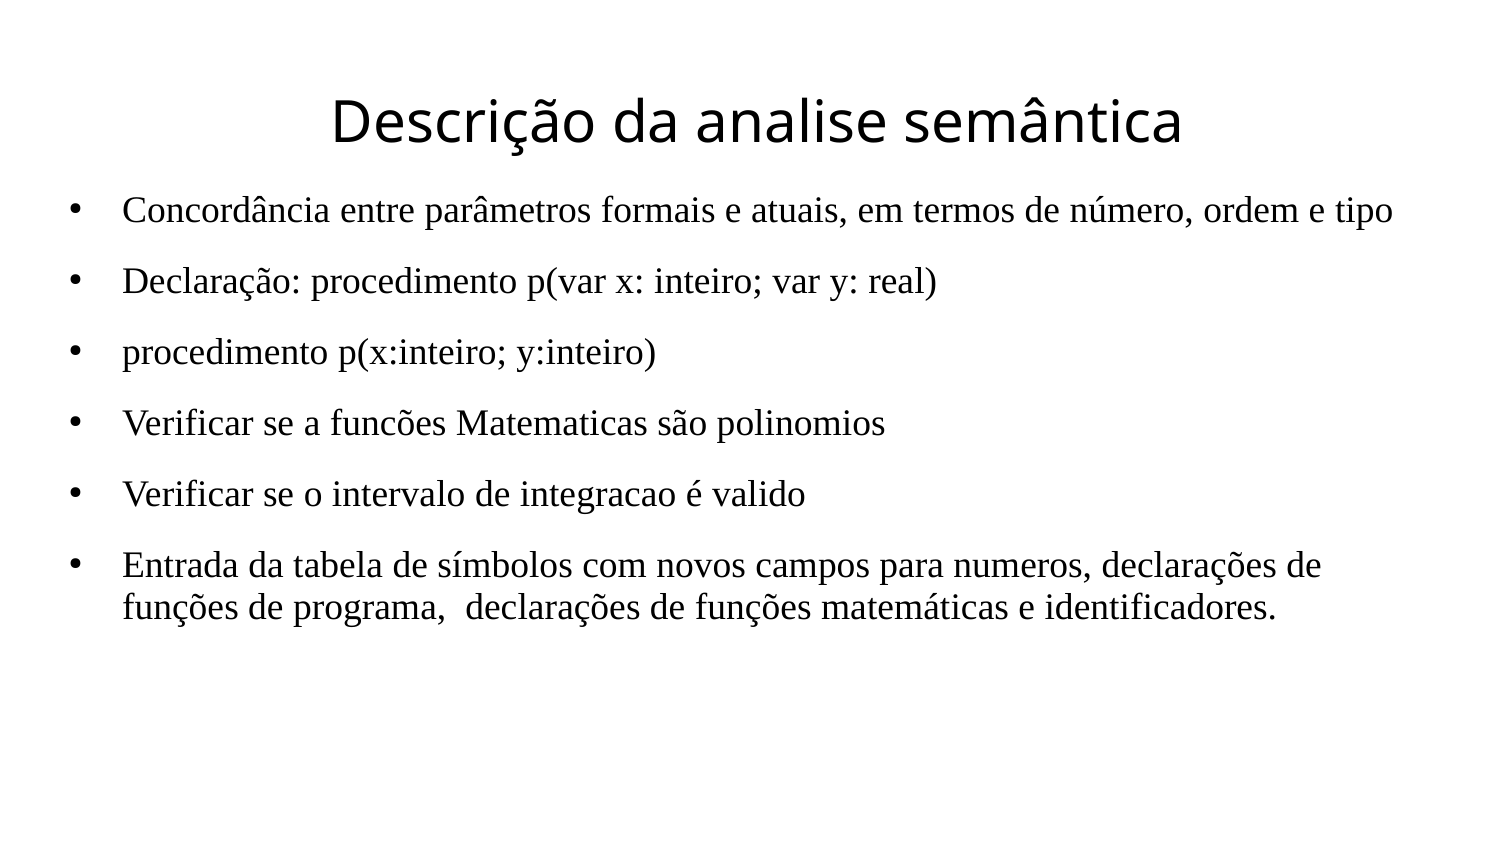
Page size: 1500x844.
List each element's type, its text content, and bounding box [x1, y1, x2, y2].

list Concordância entre parâmetros formais e atuais, em termos de número, ordem e tipo Declaração: procedimento p(var x: inteiro; var y: real) procedimento p(x:inteiro; y:inteiro) Verificar se a funcões Matematicas são polinomios Verificar se o intervalo de integracao é valido Entrada da tabela de símbolos com novos campos para numeros, declarações de funções de programa, declarações de funções matemáticas e identificadores. [51, 189, 1449, 750]
title Descrição da analise semântica [51, 72, 1449, 167]
